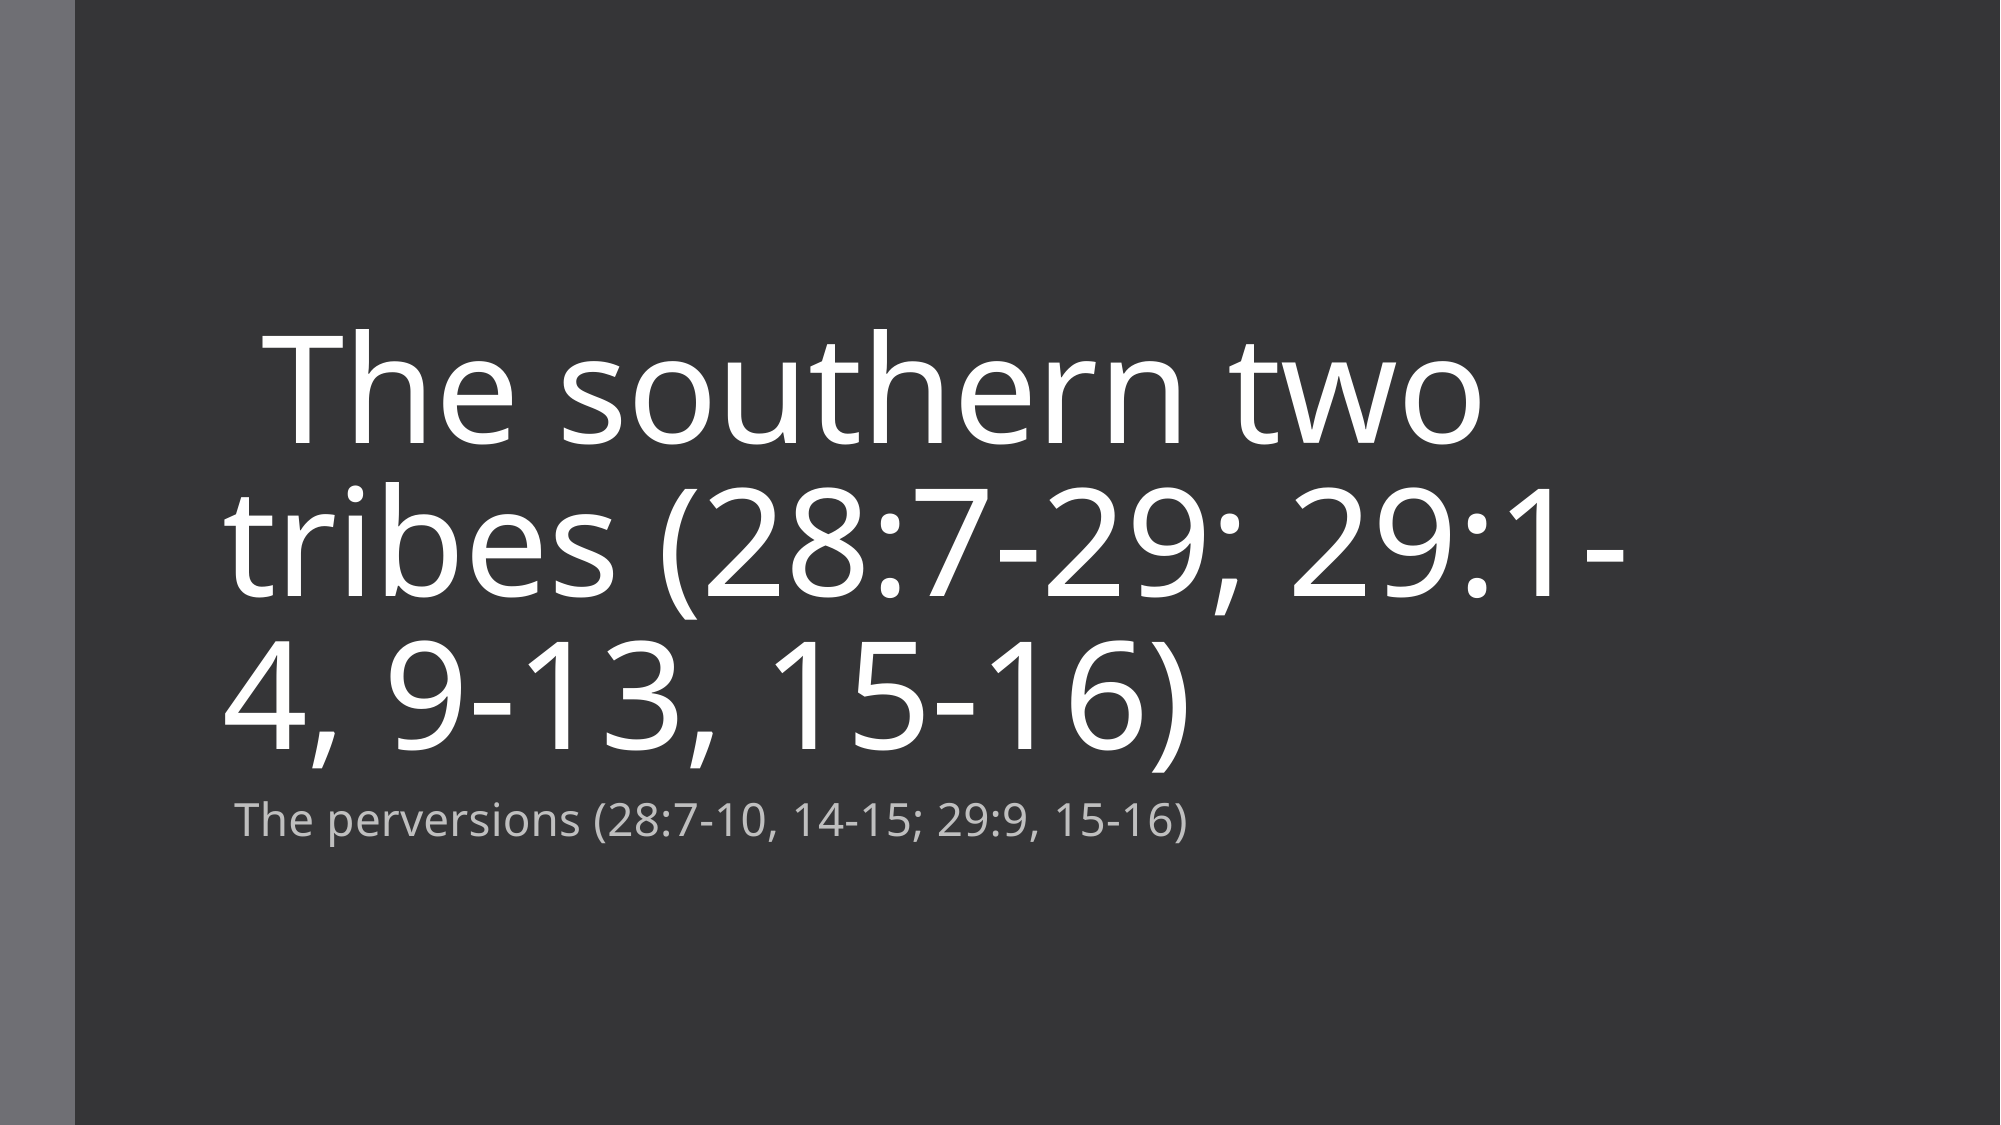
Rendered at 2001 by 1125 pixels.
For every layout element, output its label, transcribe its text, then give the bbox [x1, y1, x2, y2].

title The southern two tribes (28:7-29; 29:1-4, 9-13, 15-16) [206, 124, 1752, 787]
subtitle The perversions (28:7-10, 14-15; 29:9, 15-16) [206, 787, 1752, 1066]
